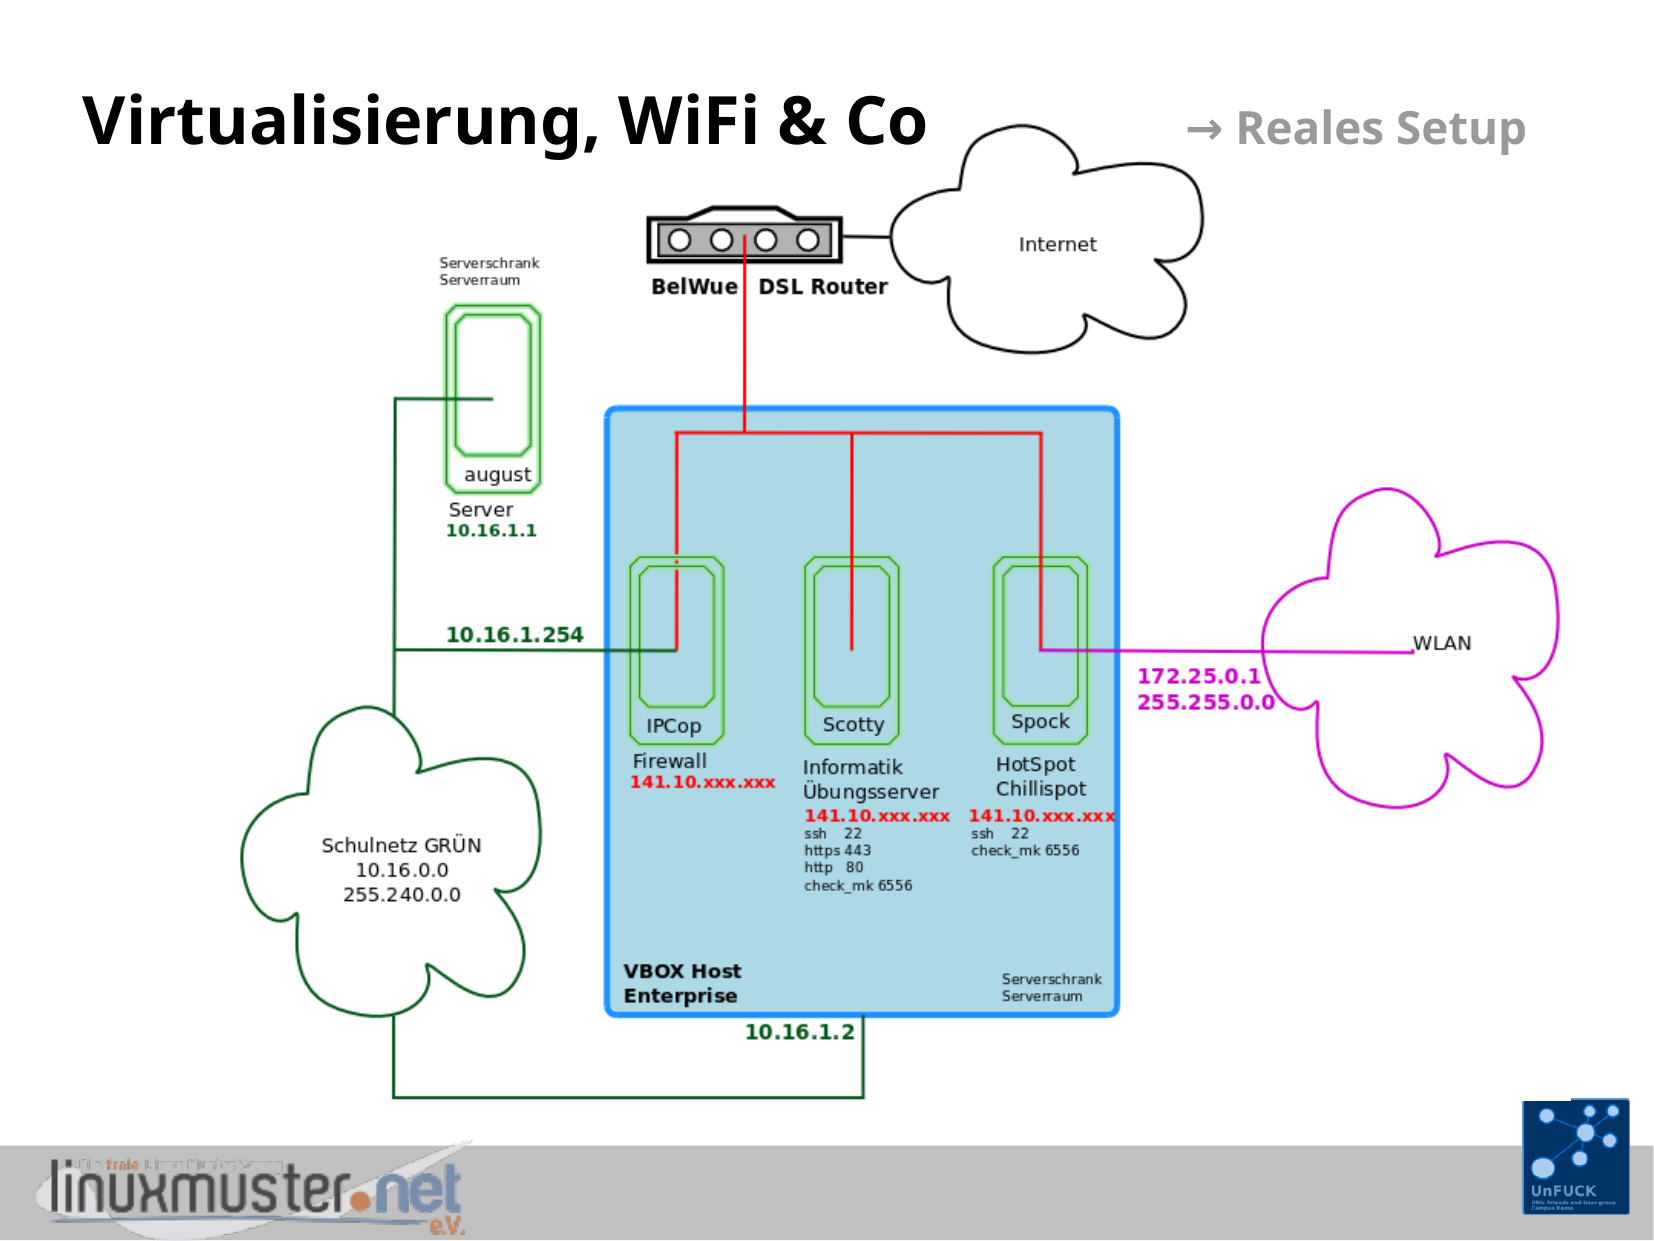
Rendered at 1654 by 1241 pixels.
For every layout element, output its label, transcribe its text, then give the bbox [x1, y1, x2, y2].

title Virtualisierung, WiFi & Co → Reales Setup [82, 49, 1571, 189]
picture [36, 1140, 473, 1241]
picture [236, 189, 1630, 1215]
